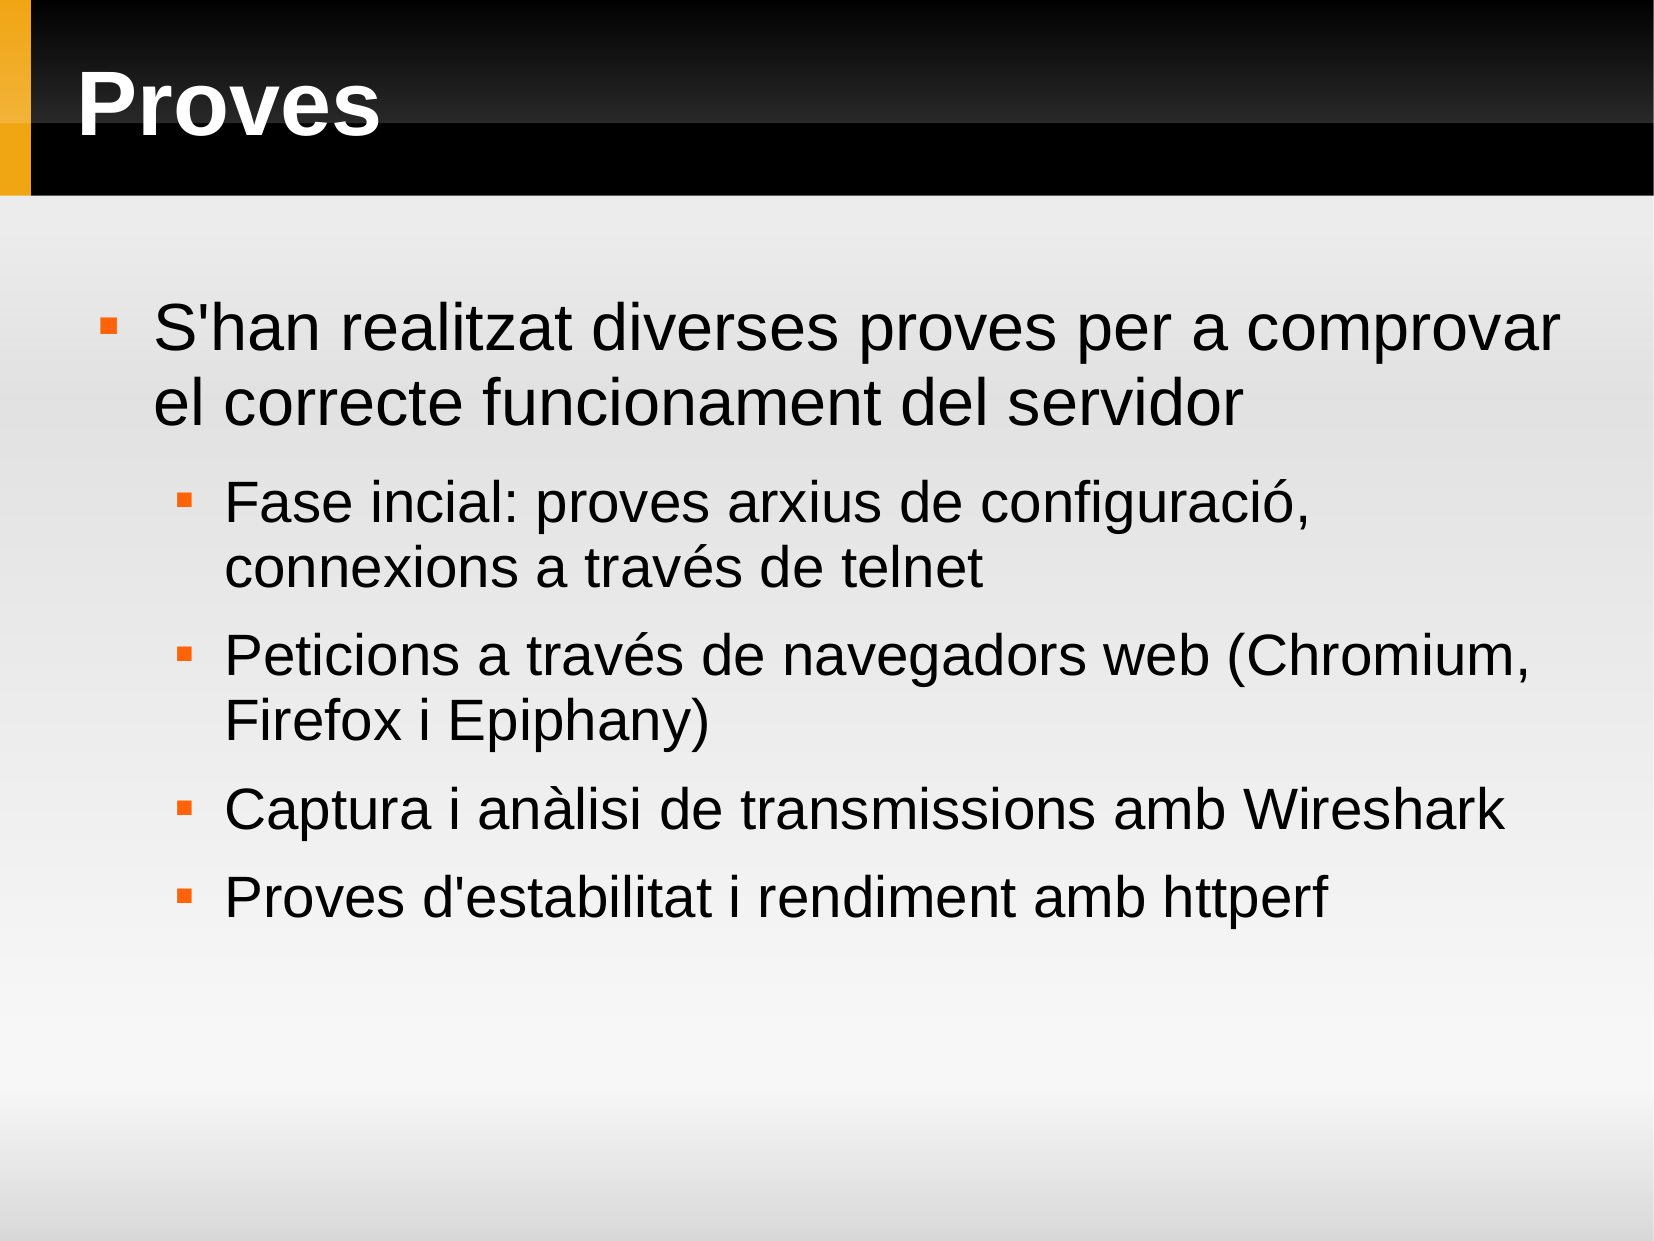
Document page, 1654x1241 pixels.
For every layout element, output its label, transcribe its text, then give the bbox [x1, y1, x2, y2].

picture [0, 0, 1654, 1241]
title Proves [76, 0, 1565, 208]
list S'han realitzat diverses proves per a comprovar el correcte funcionament del servidor Fase incial: proves arxius de configuració, connexions a través de telnet Peticions a través de navegadors web (Chromium, Firefox i Epiphany) Captura i anàlisi de transmissions amb Wireshark Proves d'estabilitat i rendiment amb httperf [82, 290, 1571, 1109]
